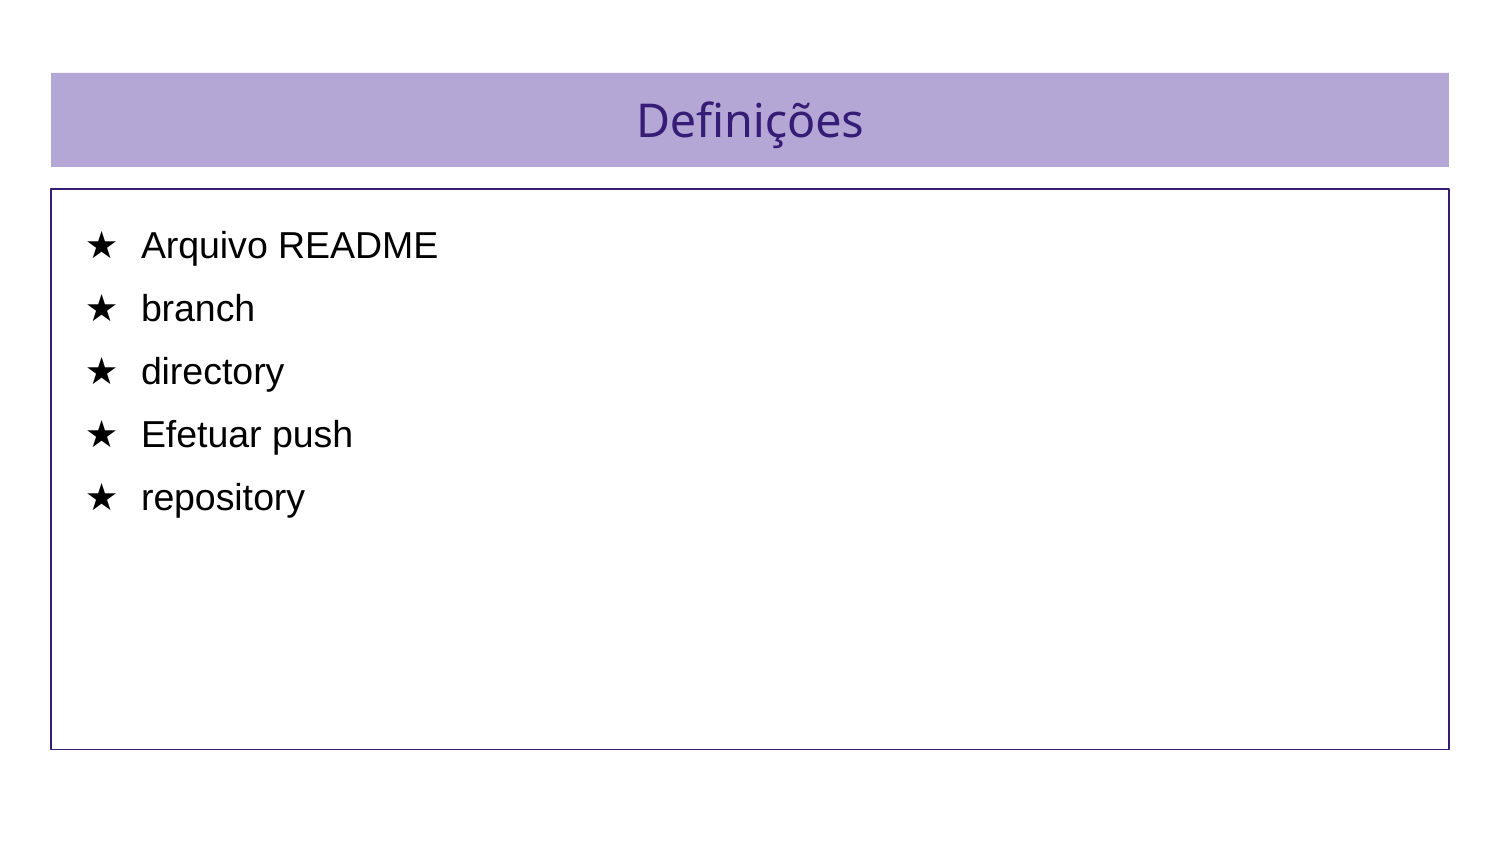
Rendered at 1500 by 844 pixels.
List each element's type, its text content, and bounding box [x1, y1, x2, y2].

title Definições [51, 72, 1449, 167]
list Arquivo README branch directory Efetuar push repository [51, 189, 1449, 750]
